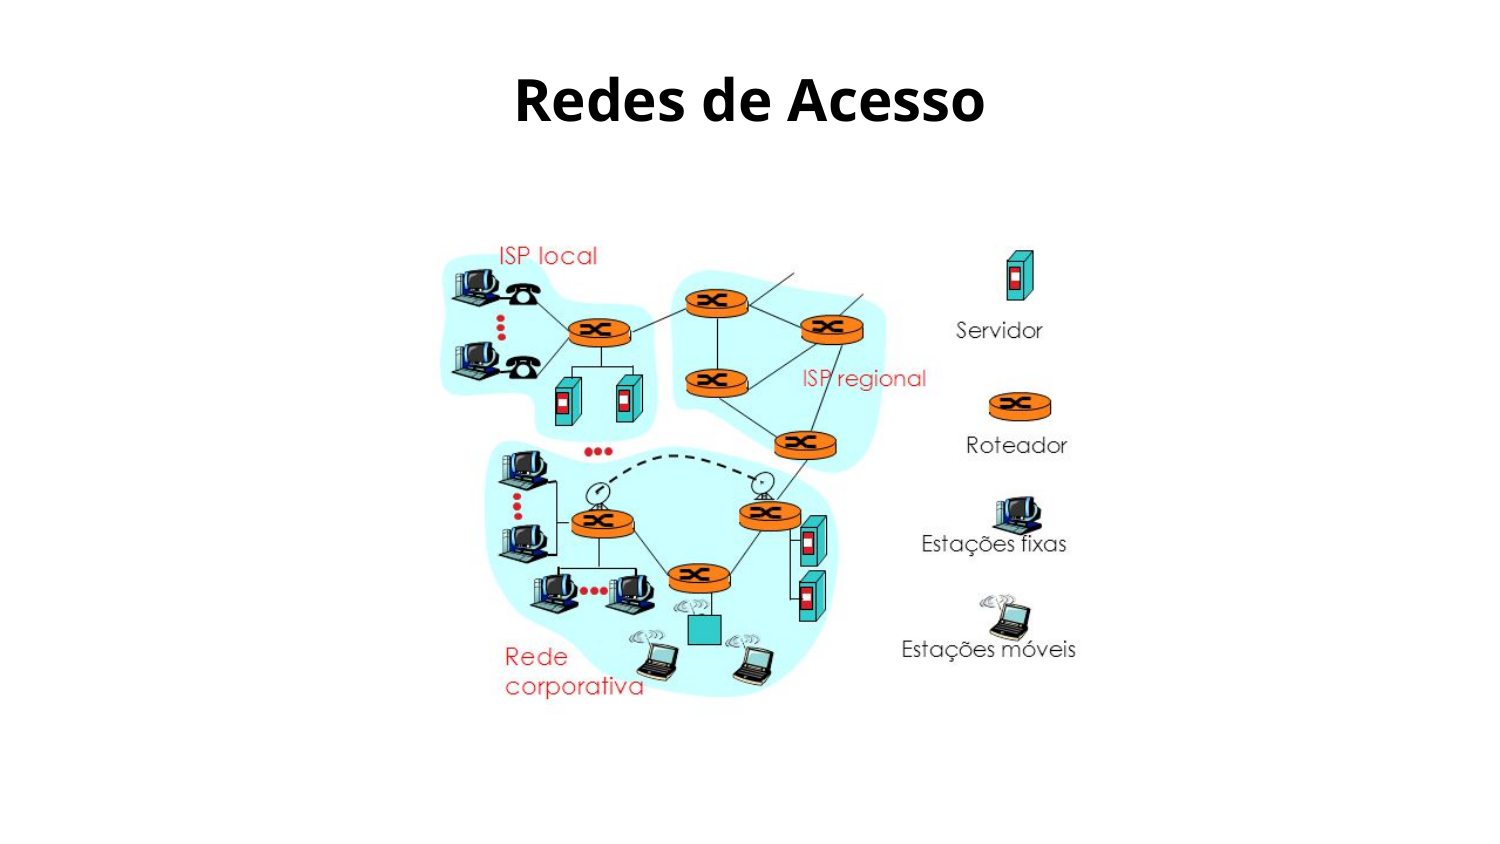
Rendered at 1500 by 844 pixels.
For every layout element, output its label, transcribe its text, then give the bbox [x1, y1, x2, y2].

title Redes de Acesso [75, 48, 1426, 142]
picture [425, 224, 1090, 721]
